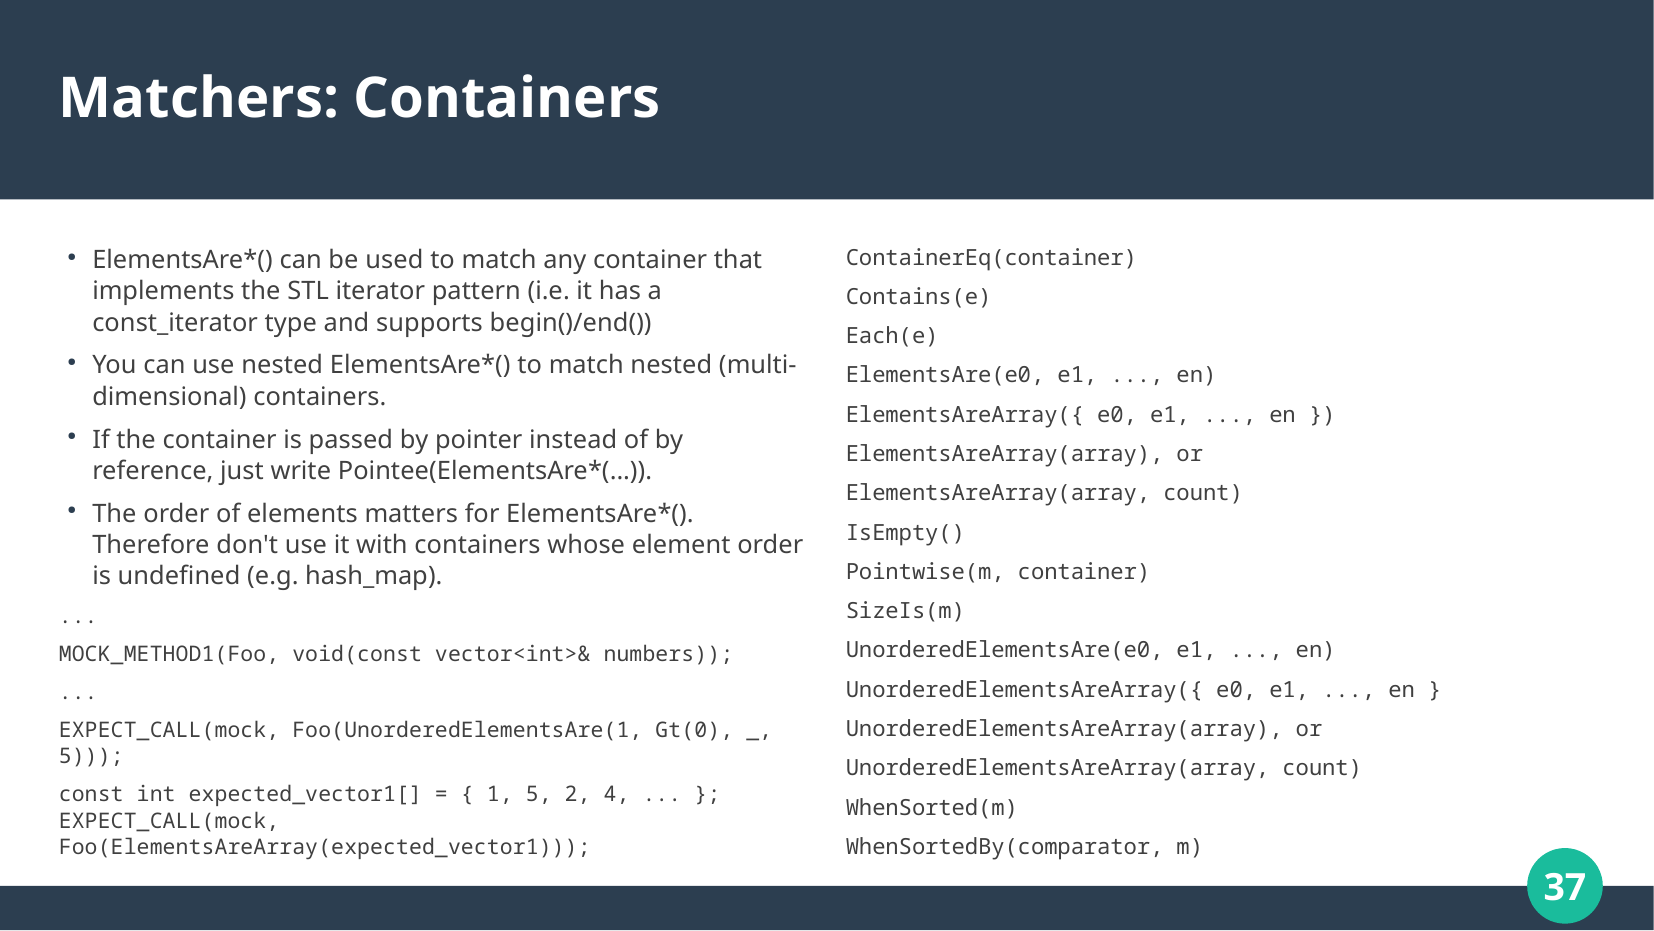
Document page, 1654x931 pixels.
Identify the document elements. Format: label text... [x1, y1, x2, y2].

list ElementsAre*() can be used to match any container that implements the STL iterator pattern (i.e. it has a const_iterator type and supports begin()/end()) You can use nested ElementsAre*() to match nested (multi-dimensional) containers. If the container is passed by pointer instead of by reference, just write Pointee(ElementsAre*(...)). The order of elements matters for ElementsAre*(). Therefore don't use it with containers whose element order is undefined (e.g. hash_map). ... MOCK_METHOD1(Foo, void(const vector<int>& numbers)); ... EXPECT_CALL(mock, Foo(UnorderedElementsAre(1, Gt(0), _, 5))); const int expected_vector1[] = { 1, 5, 2, 4, ... }; EXPECT_CALL(mock, Foo(ElementsAreArray(expected_vector1))); [59, 243, 809, 864]
title Matchers: Containers [59, 37, 1595, 155]
list ContainerEq(container) Contains(e) Each(e) ElementsAre(e0, e1, ..., en) ElementsAreArray({ e0, e1, ..., en }) ElementsAreArray(array), or ElementsAreArray(array, count) IsEmpty() Pointwise(m, container) SizeIs(m) UnorderedElementsAre(e0, e1, ..., en) UnorderedElementsAreArray({ e0, e1, ..., en } UnorderedElementsAreArray(array), or UnorderedElementsAreArray(array, count) WhenSorted(m) WhenSortedBy(comparator, m) [845, 243, 1596, 864]
